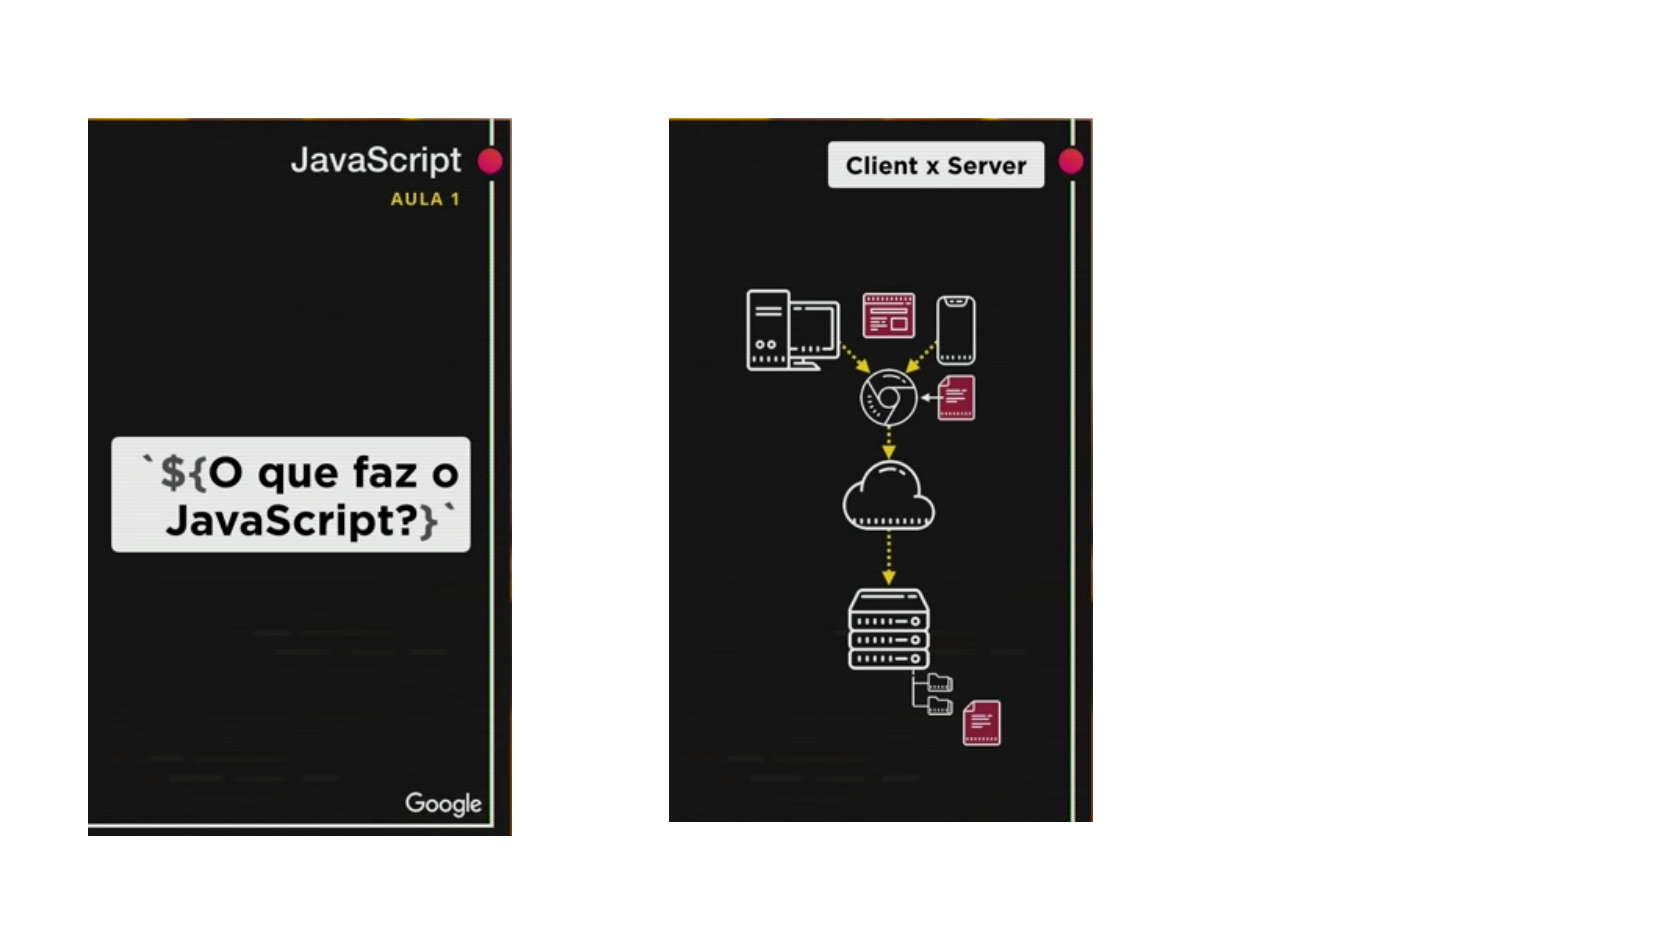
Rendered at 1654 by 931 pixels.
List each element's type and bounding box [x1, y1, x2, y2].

picture [669, 118, 1093, 822]
picture [88, 118, 512, 836]
